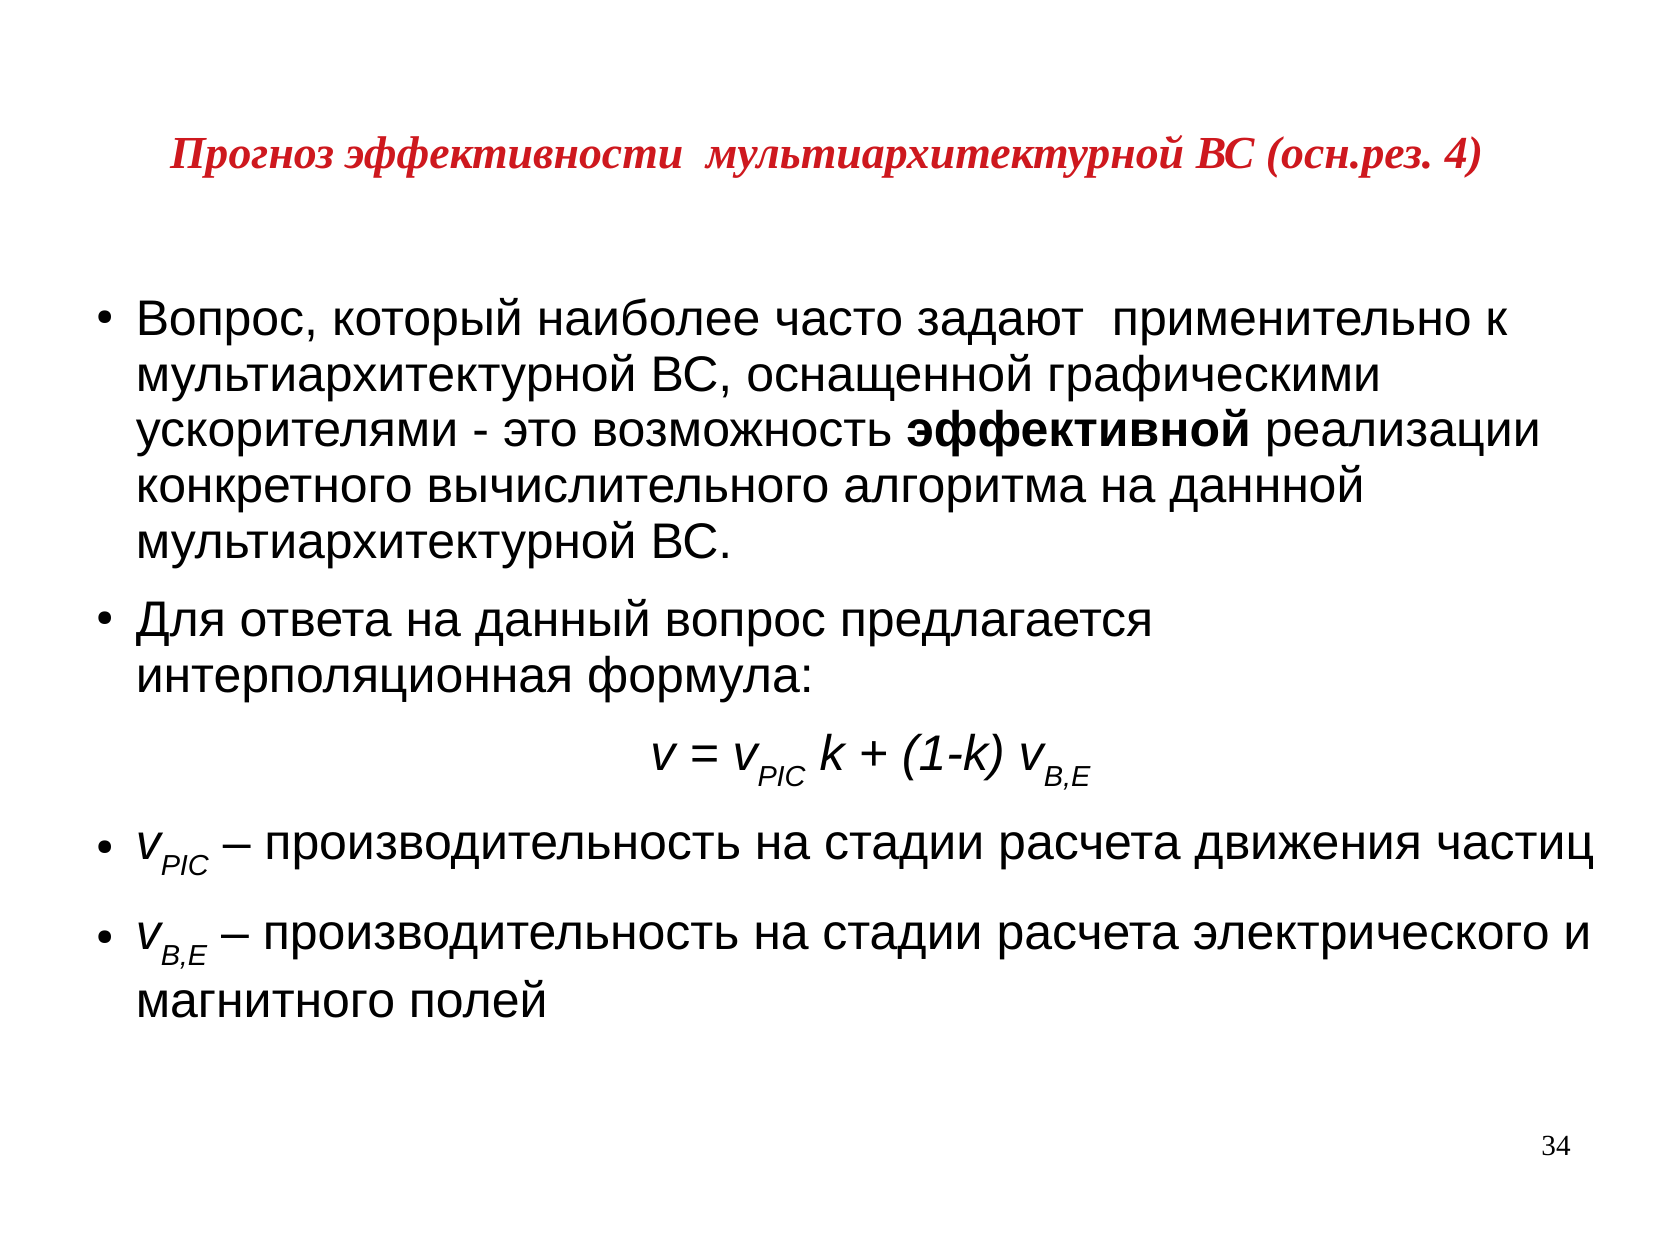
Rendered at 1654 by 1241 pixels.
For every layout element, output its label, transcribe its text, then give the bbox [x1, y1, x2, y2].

list Вопрос, который наиболее часто задают применительно к мультиархитектурной ВС, оснащенной графическими ускорителями - это возможность эффективной реализации конкретного вычислительного алгоритма на даннной мультиархитектурной ВС. Для ответа на данный вопрос предлагается интерполяционная формула: v = vPIC k + (1-k) vB,E vPIC – производительность на стадии расчета движения частиц vB,E – производительность на стадии расчета электрического и магнитного полей [82, 290, 1606, 1111]
title Прогноз эффективности мультиархитектурной ВС (осн.рез. 4) [82, 49, 1571, 257]
